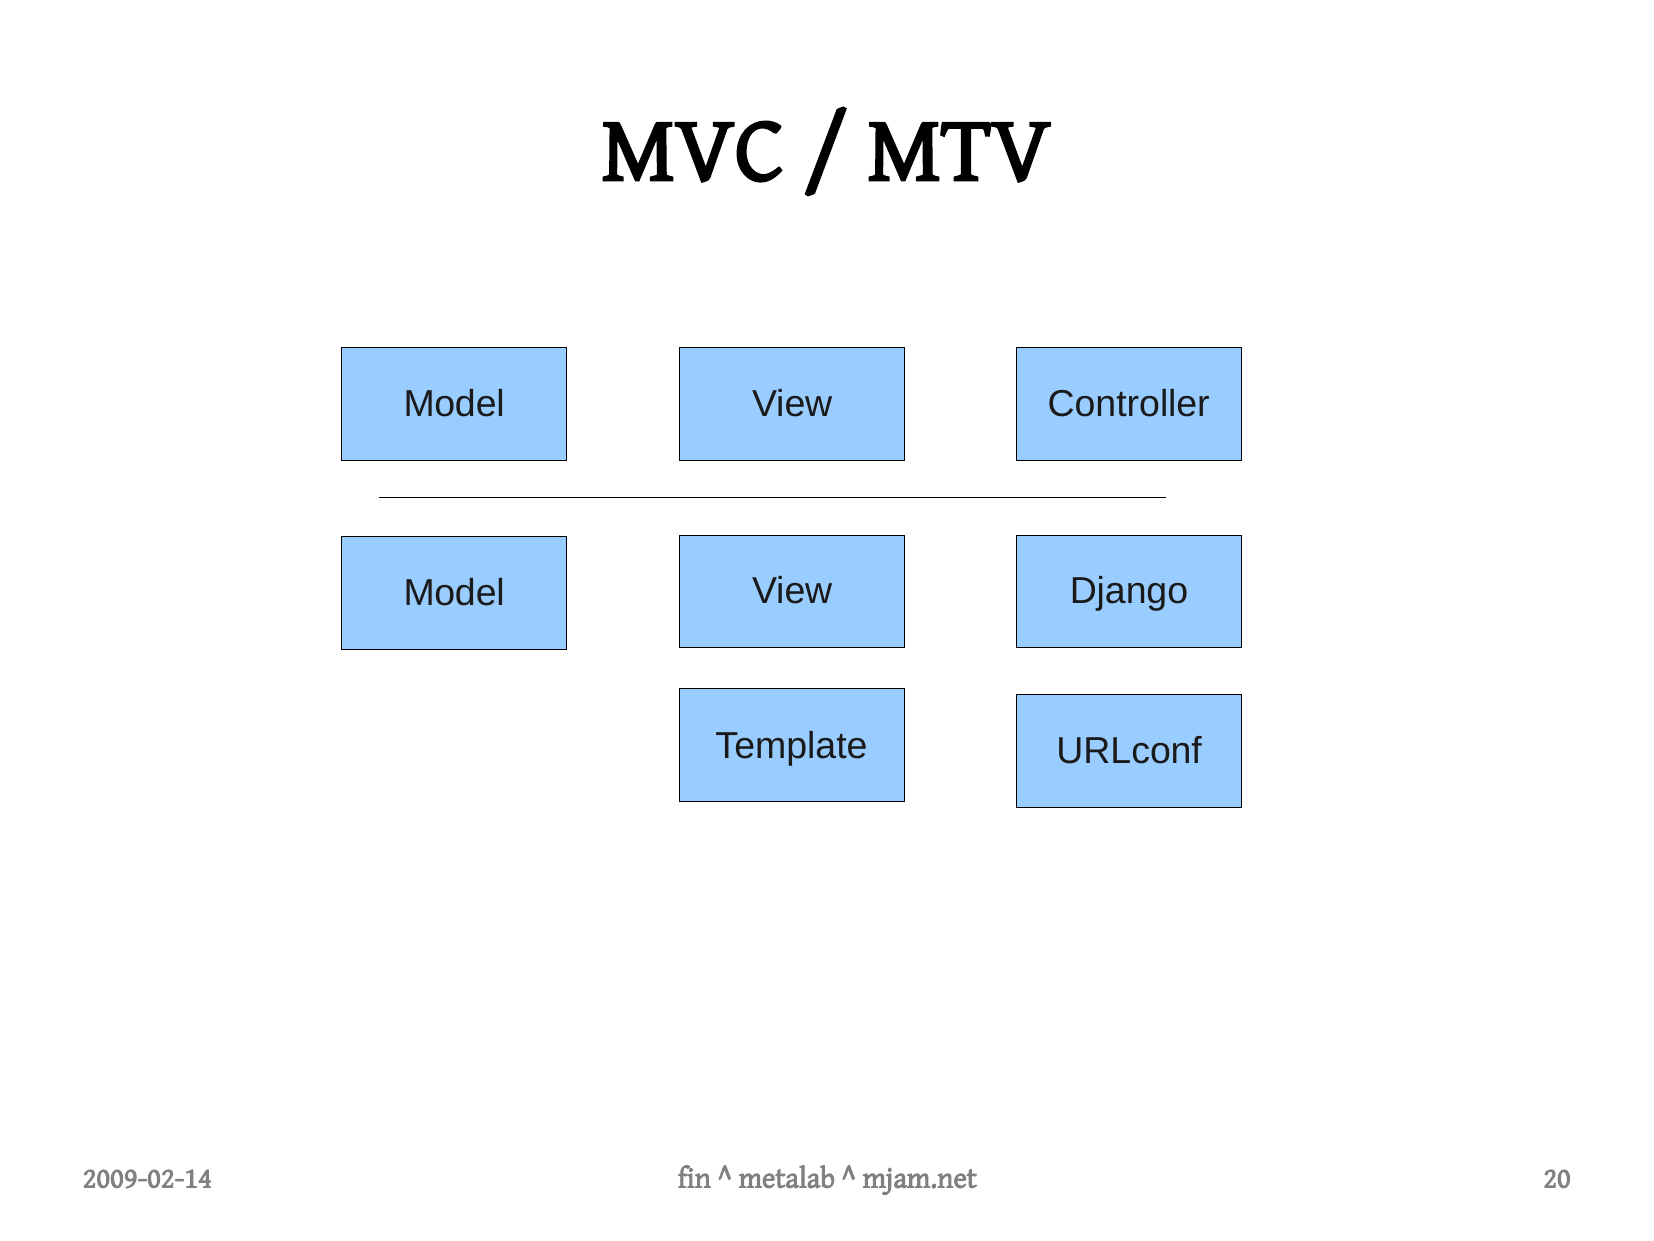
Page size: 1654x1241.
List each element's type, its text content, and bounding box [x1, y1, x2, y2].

chart [159, 290, 1648, 1109]
title MVC / MTV [82, 49, 1571, 257]
